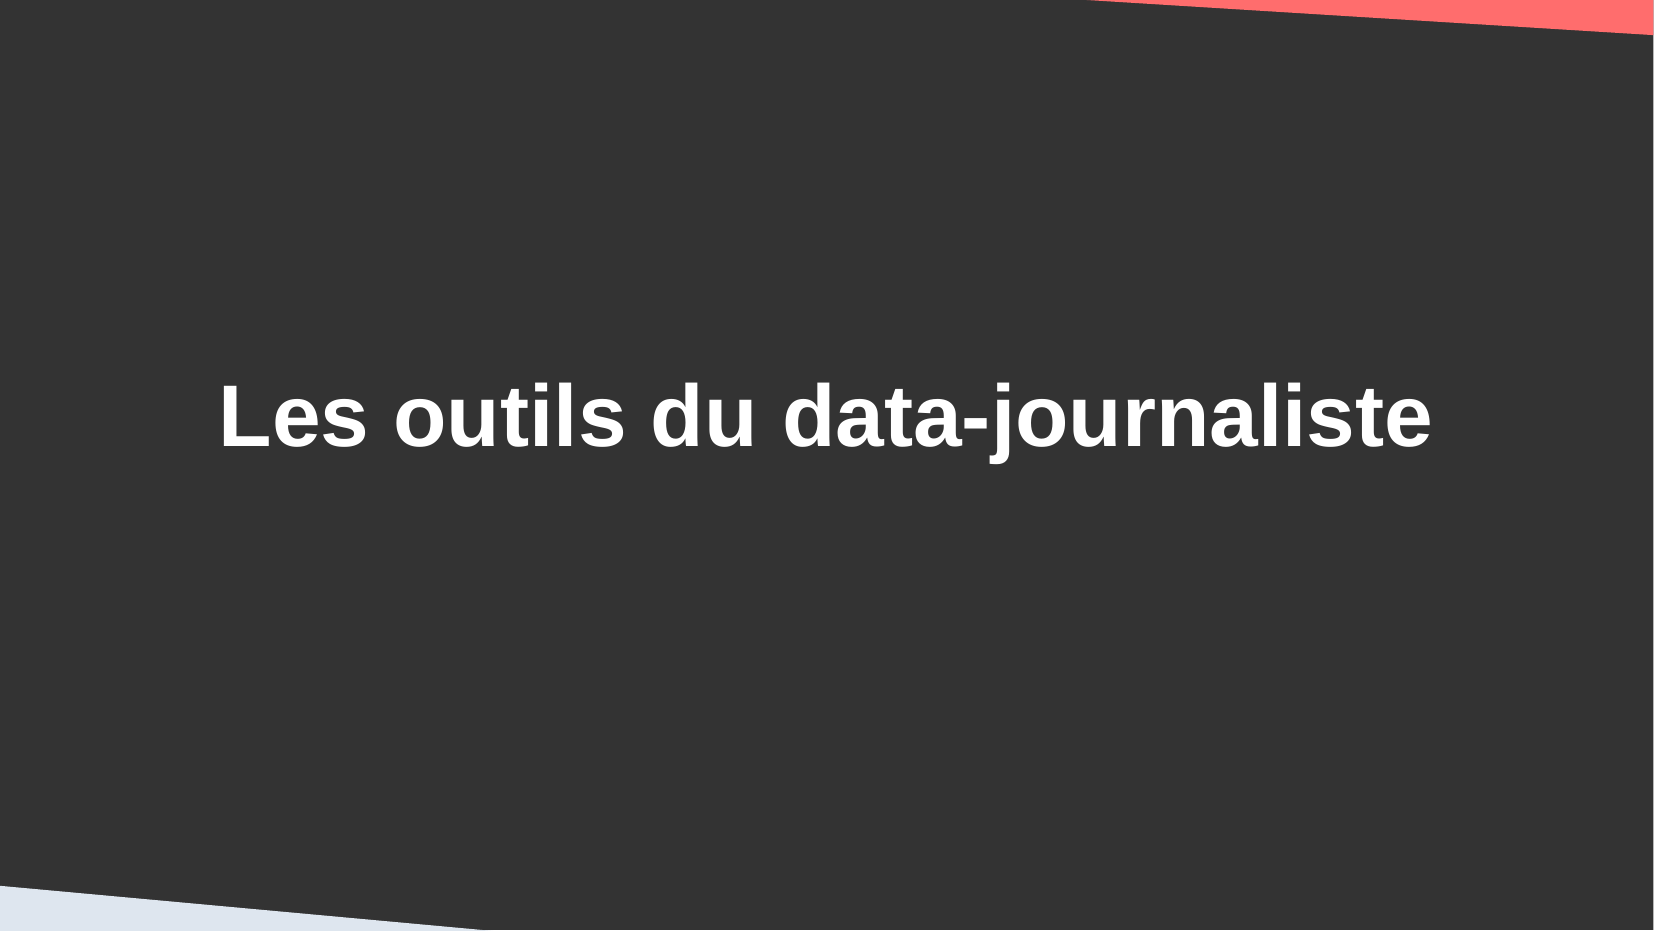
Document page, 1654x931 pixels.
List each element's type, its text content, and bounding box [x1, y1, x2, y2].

title Les outils du data-journaliste [31, 367, 1622, 466]
text_box [1086, 0, 1654, 36]
text_box [0, 885, 494, 931]
